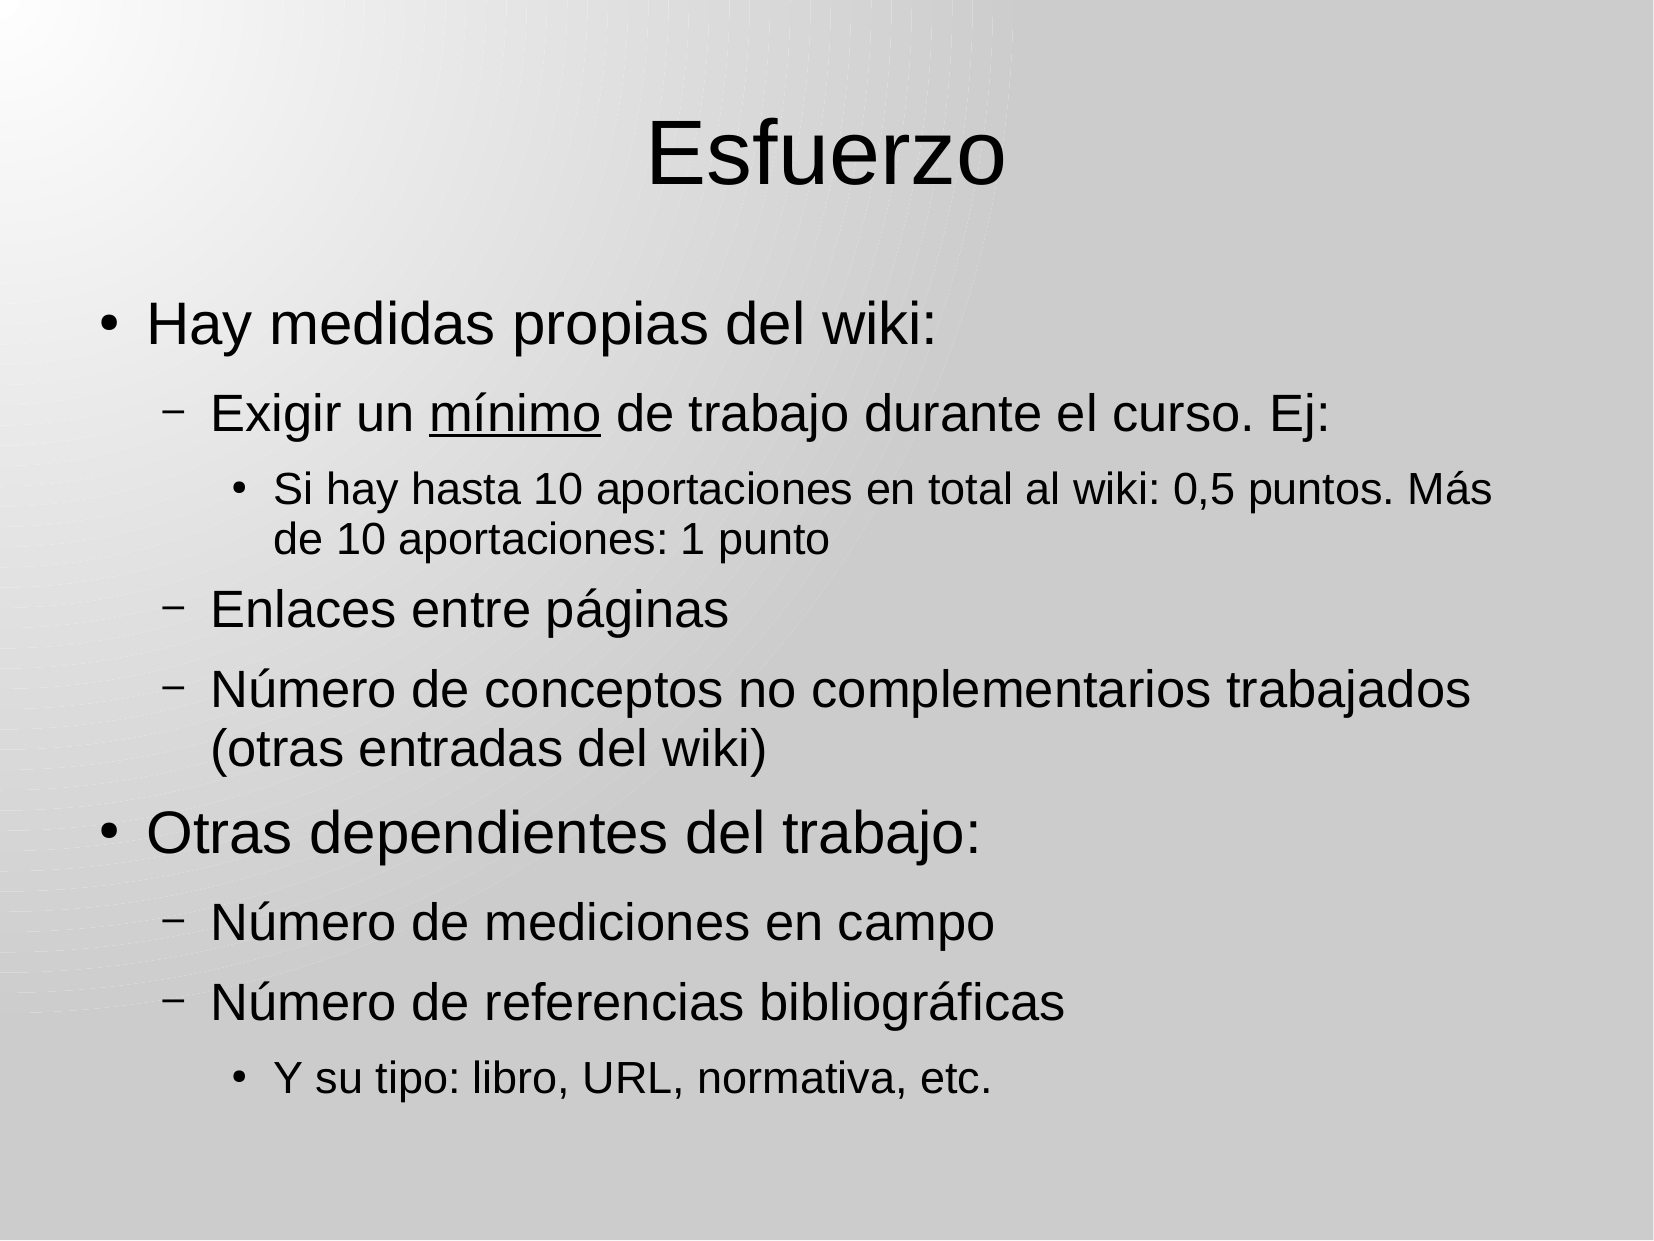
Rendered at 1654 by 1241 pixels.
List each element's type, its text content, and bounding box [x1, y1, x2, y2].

list Hay medidas propias del wiki: Exigir un mínimo de trabajo durante el curso. Ej: Si hay hasta 10 aportaciones en total al wiki: 0,5 puntos. Más de 10 aportaciones: 1 punto Enlaces entre páginas Número de conceptos no complementarios trabajados (otras entradas del wiki) Otras dependientes del trabajo: Número de mediciones en campo Número de referencias bibliográficas Y su tipo: libro, URL, normativa, etc. [82, 290, 1538, 1109]
title Esfuerzo [82, 49, 1571, 257]
